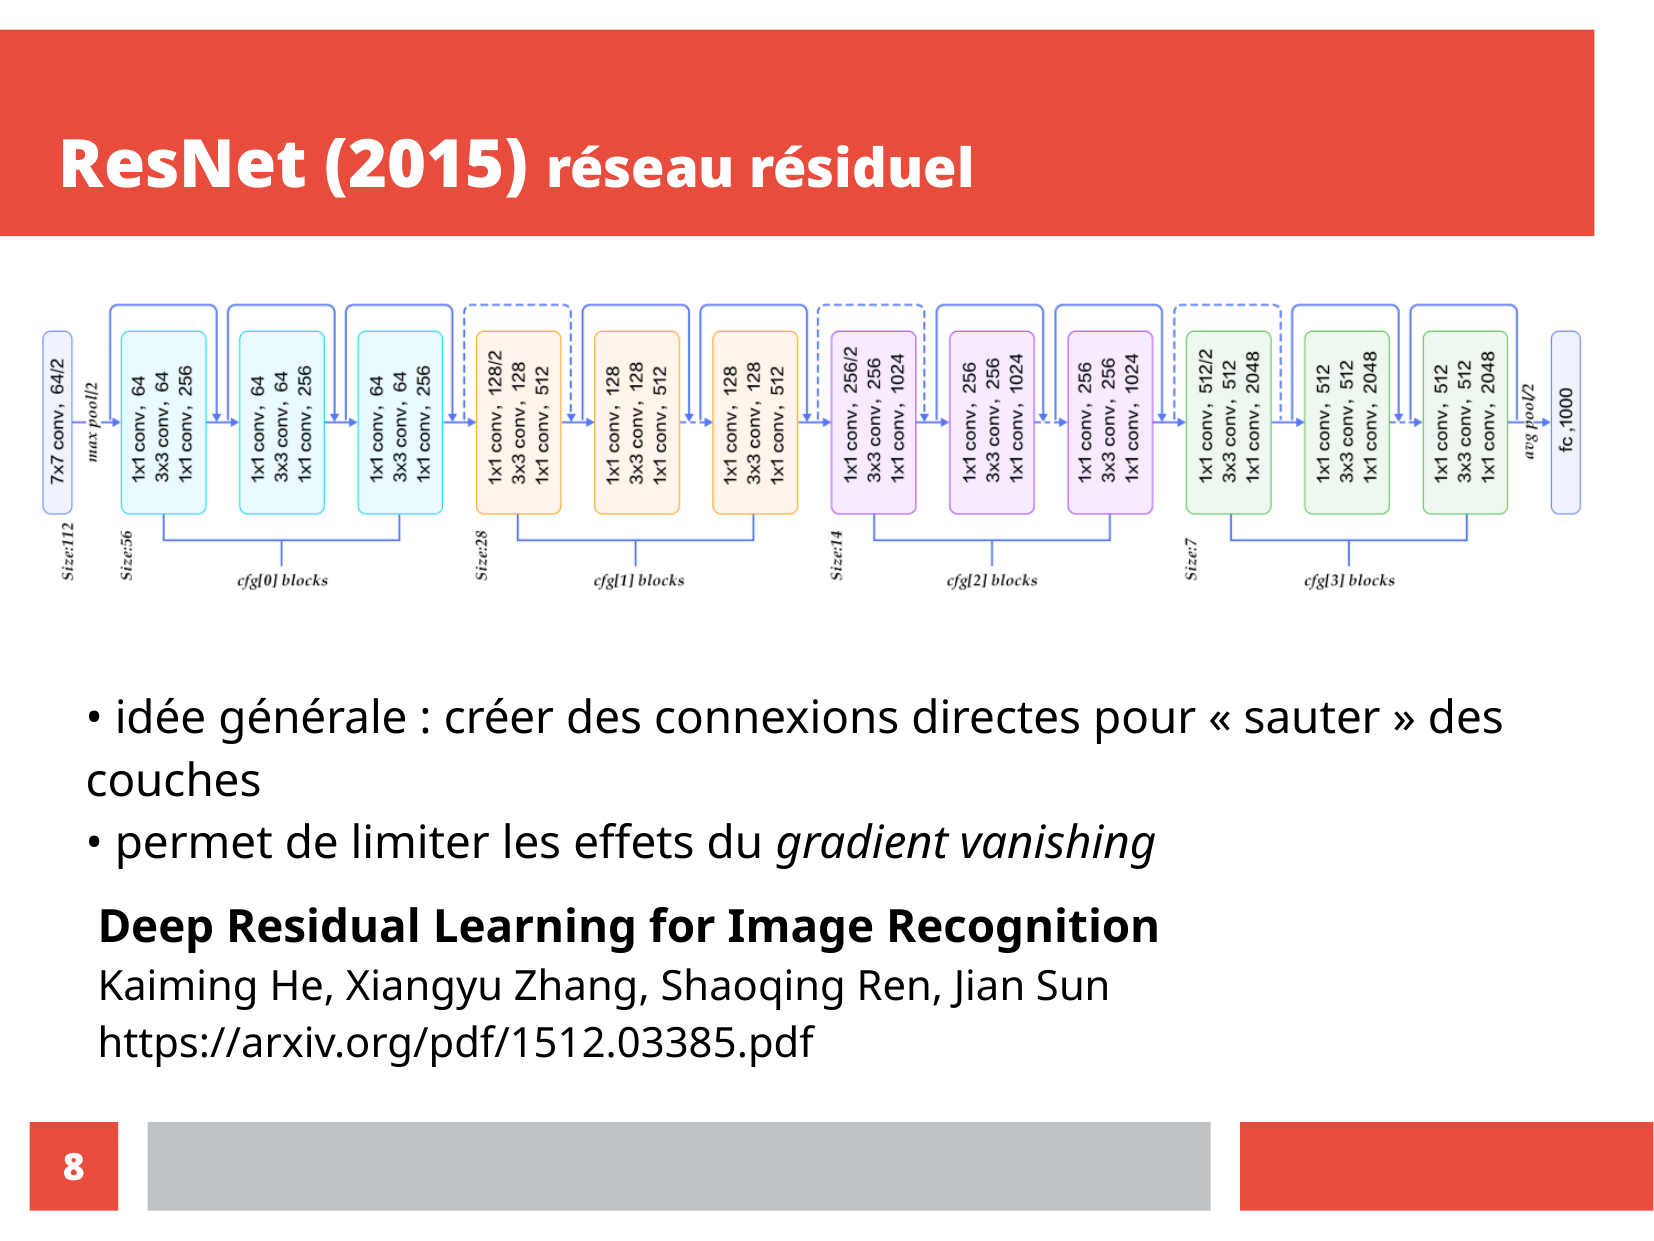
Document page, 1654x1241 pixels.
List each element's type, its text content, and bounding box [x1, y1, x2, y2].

title ResNet (2015) réseau résiduel [59, 59, 1595, 207]
text_box • idée générale : créer des connexions directes pour « sauter » des couches • permet de limiter les effets du gradient vanishing [70, 677, 1571, 851]
text_box Deep Residual Learning for Image Recognition Kaiming He, Xiangyu Zhang, Shaoqing Ren, Jian Sun https://arxiv.org/pdf/1512.03385.pdf [82, 885, 1524, 1075]
picture [38, 283, 1583, 603]
